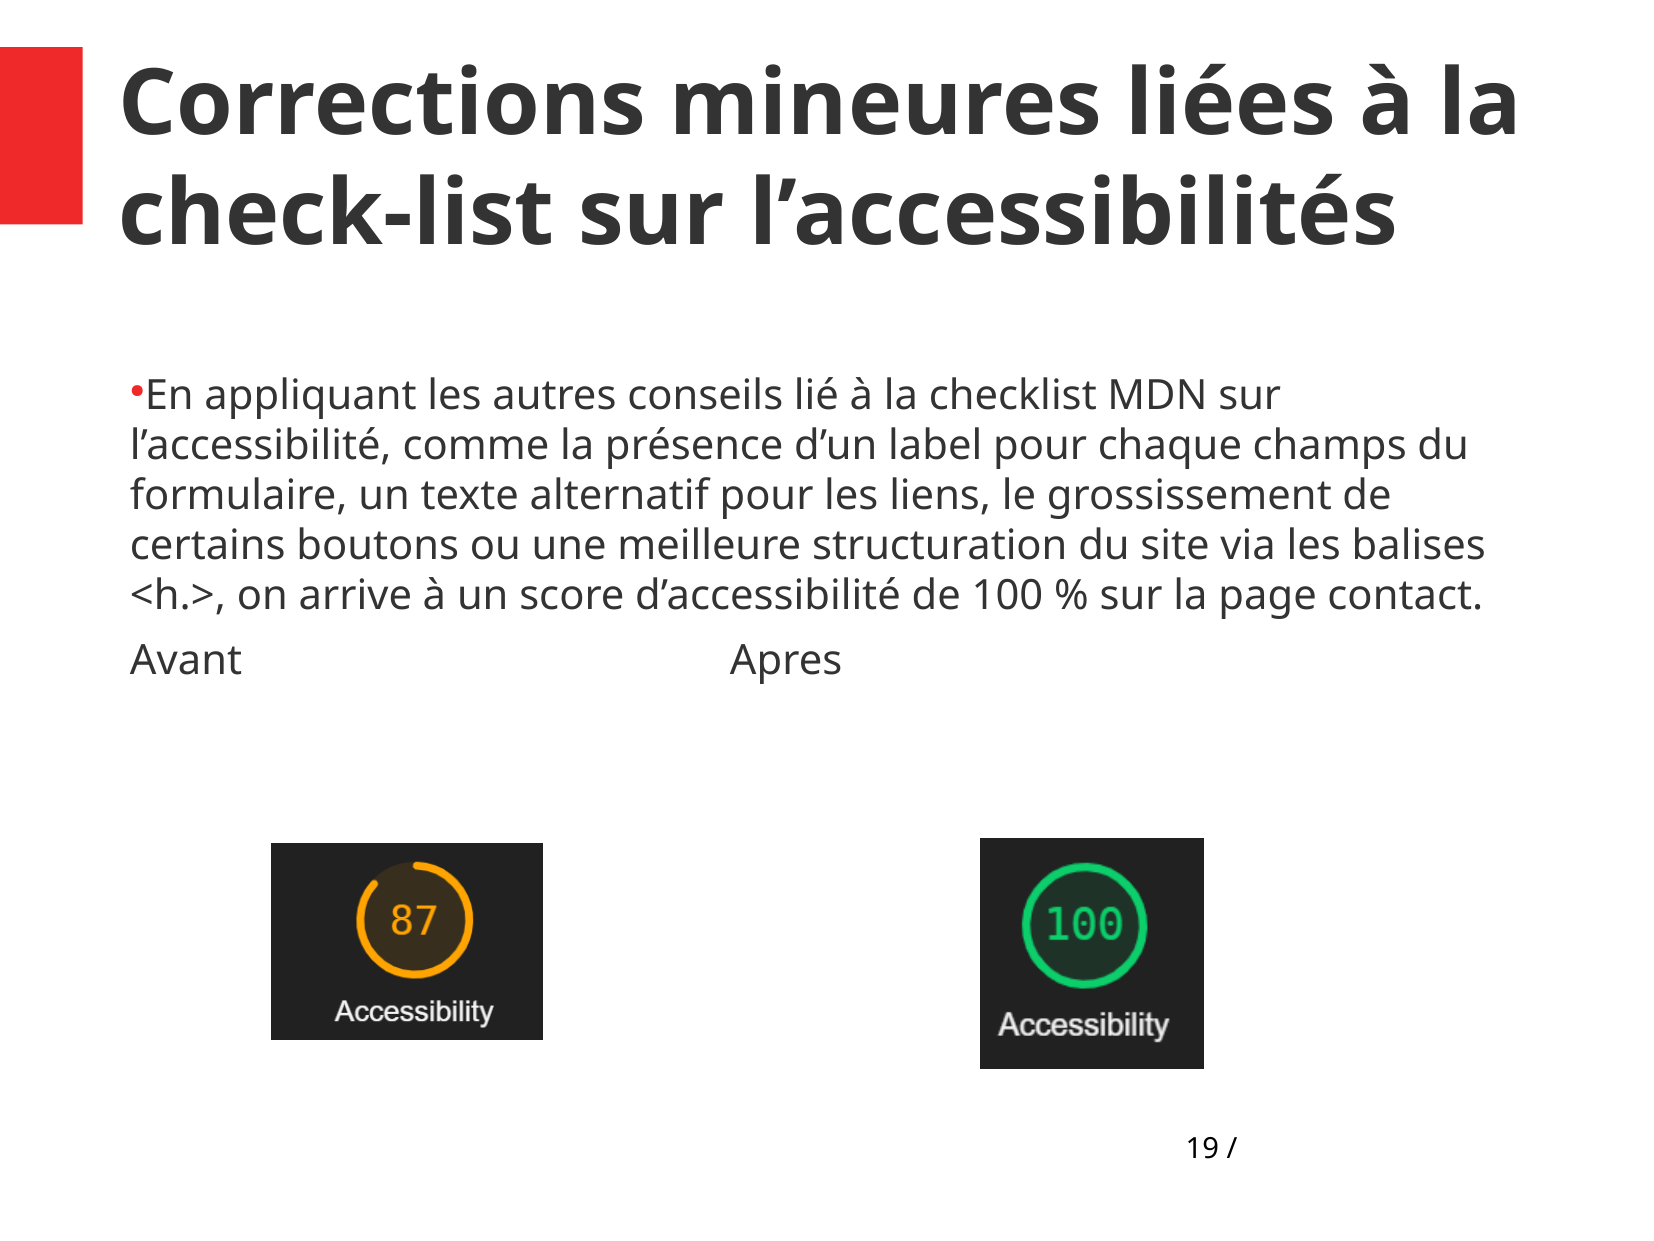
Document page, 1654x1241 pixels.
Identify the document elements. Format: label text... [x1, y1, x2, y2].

title Corrections mineures liées à la check-list sur l’accessibilités [118, 27, 1571, 278]
text_box / [1185, 1129, 1571, 1216]
list En appliquant les autres conseils lié à la checklist MDN sur l’accessibilité, comme la présence d’un label pour chaque champs du formulaire, un texte alternatif pour les liens, le grossissement de certains boutons ou une meilleure structuration du site via les balises <h.>, on arrive à un score d’accessibilité de 100 % sur la page contact. Avant Apres [129, 367, 1548, 1087]
picture [980, 838, 1204, 1069]
picture [271, 843, 543, 1040]
